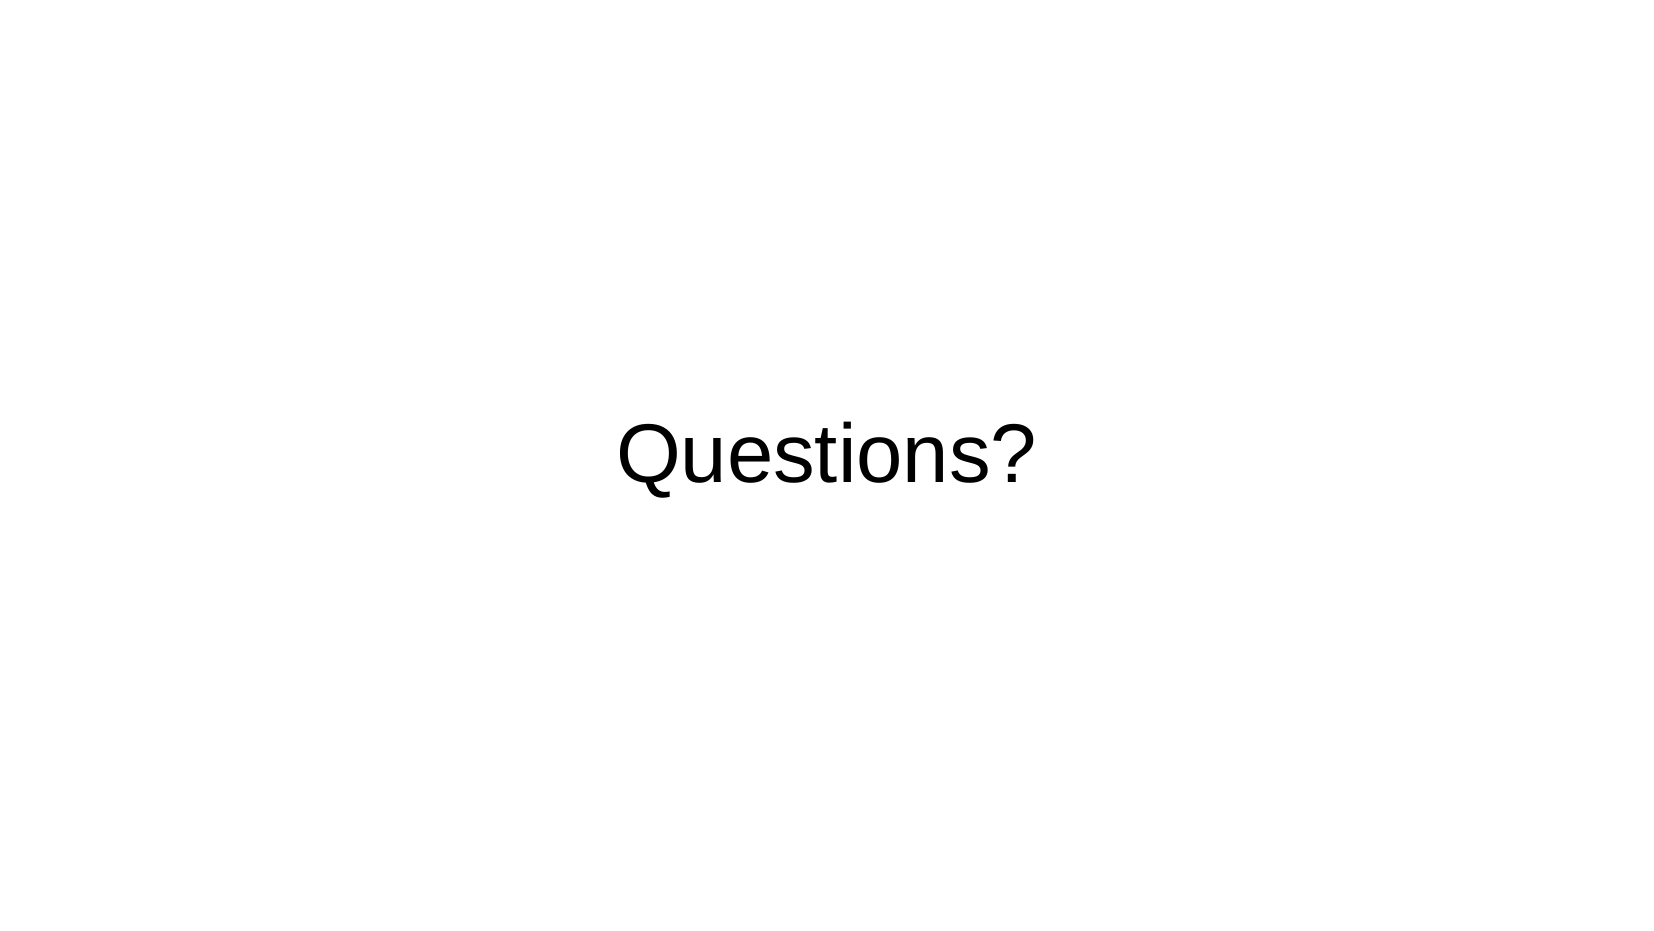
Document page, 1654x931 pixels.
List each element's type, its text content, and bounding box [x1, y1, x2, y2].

subtitle Questions? [82, 150, 1571, 758]
